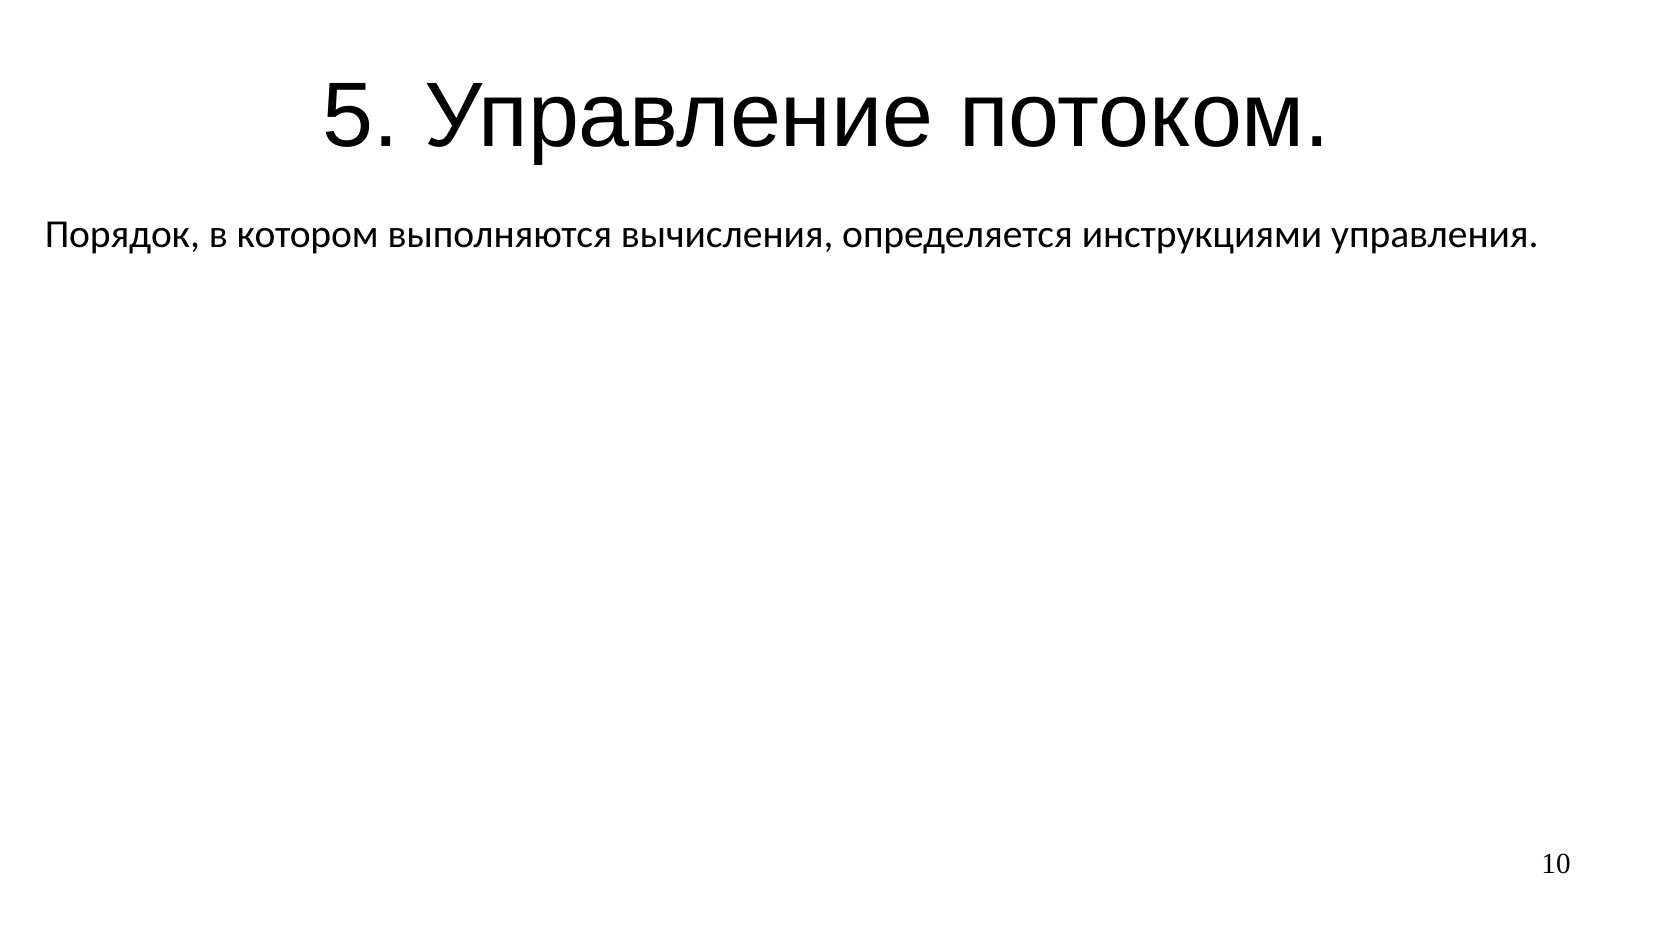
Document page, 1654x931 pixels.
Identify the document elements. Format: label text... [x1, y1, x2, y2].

title 5. Управление потоком. [82, 37, 1571, 193]
text_box Порядок, в котором выполняются вычисления, определяется инструкциями управления. [30, 210, 1621, 271]
